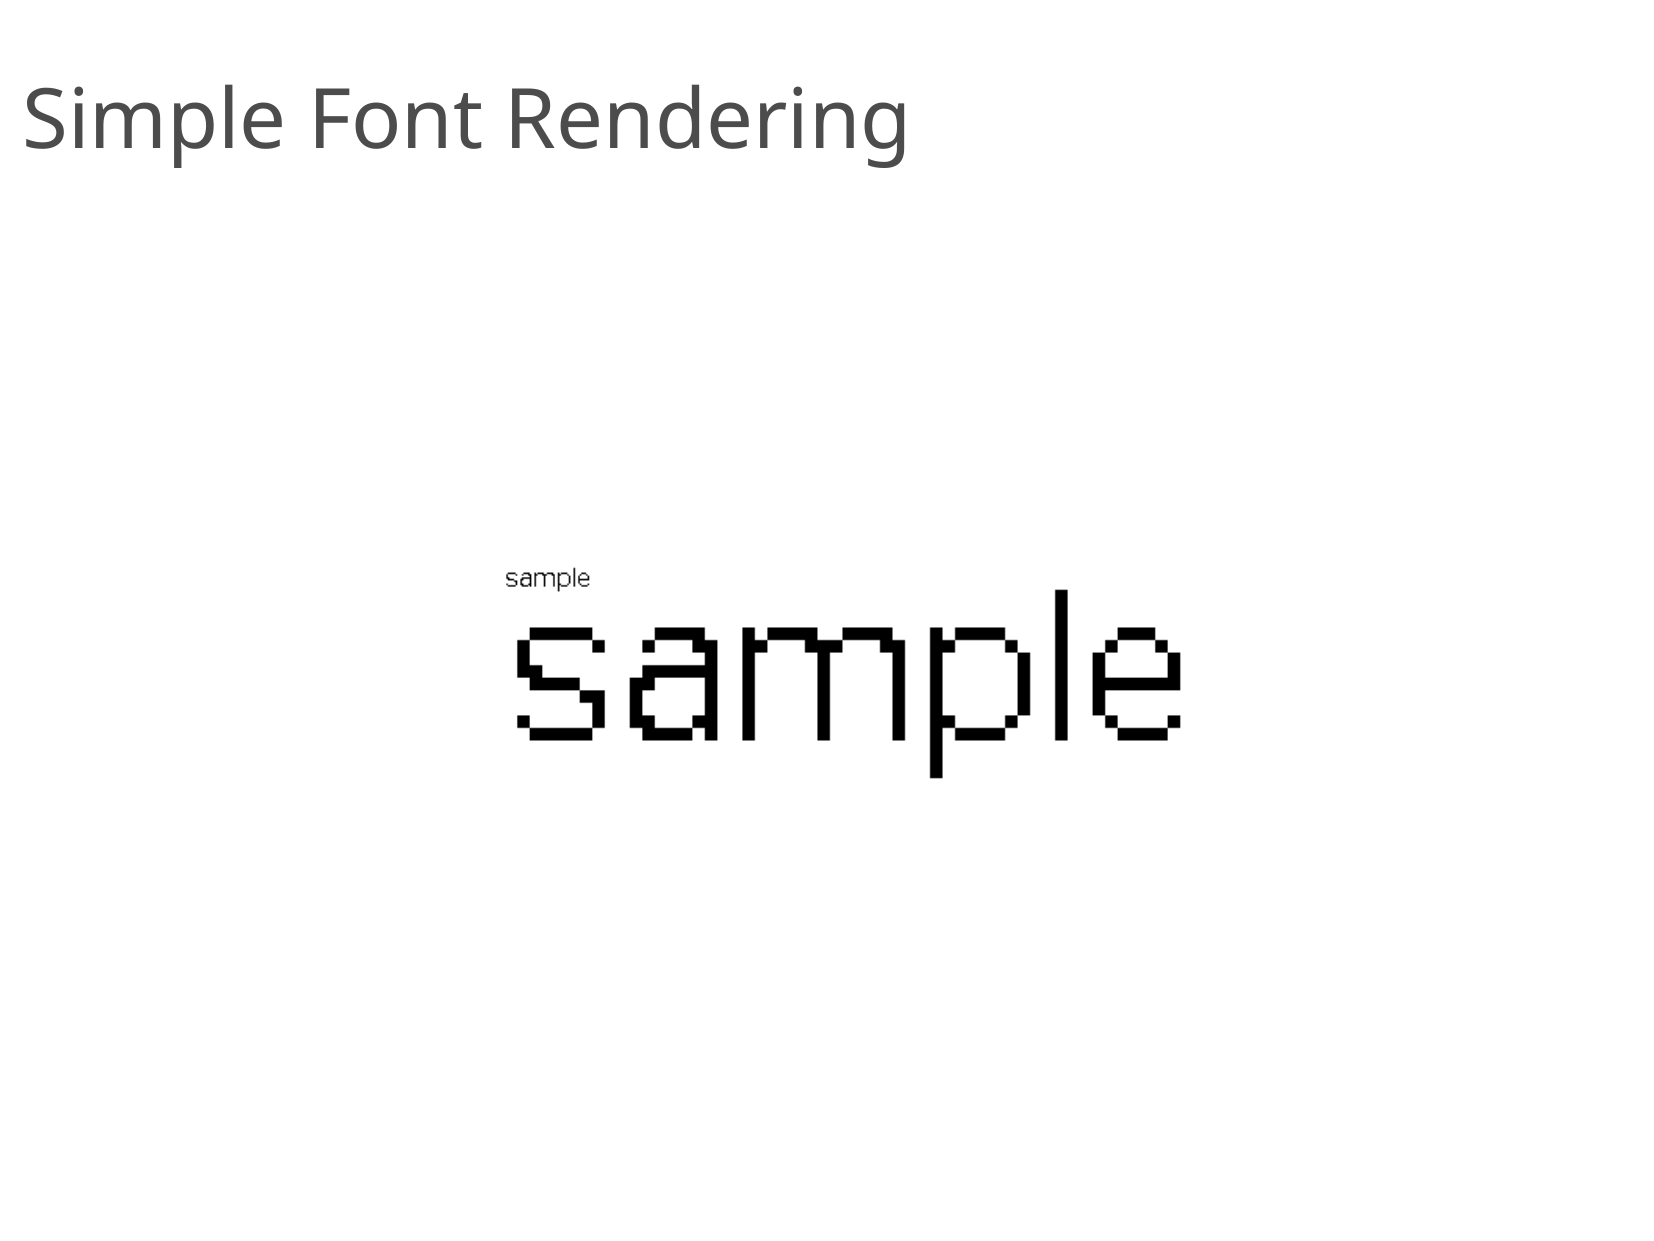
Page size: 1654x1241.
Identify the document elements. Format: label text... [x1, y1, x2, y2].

title Simple Font Rendering [22, 19, 1654, 213]
picture [505, 565, 1193, 791]
